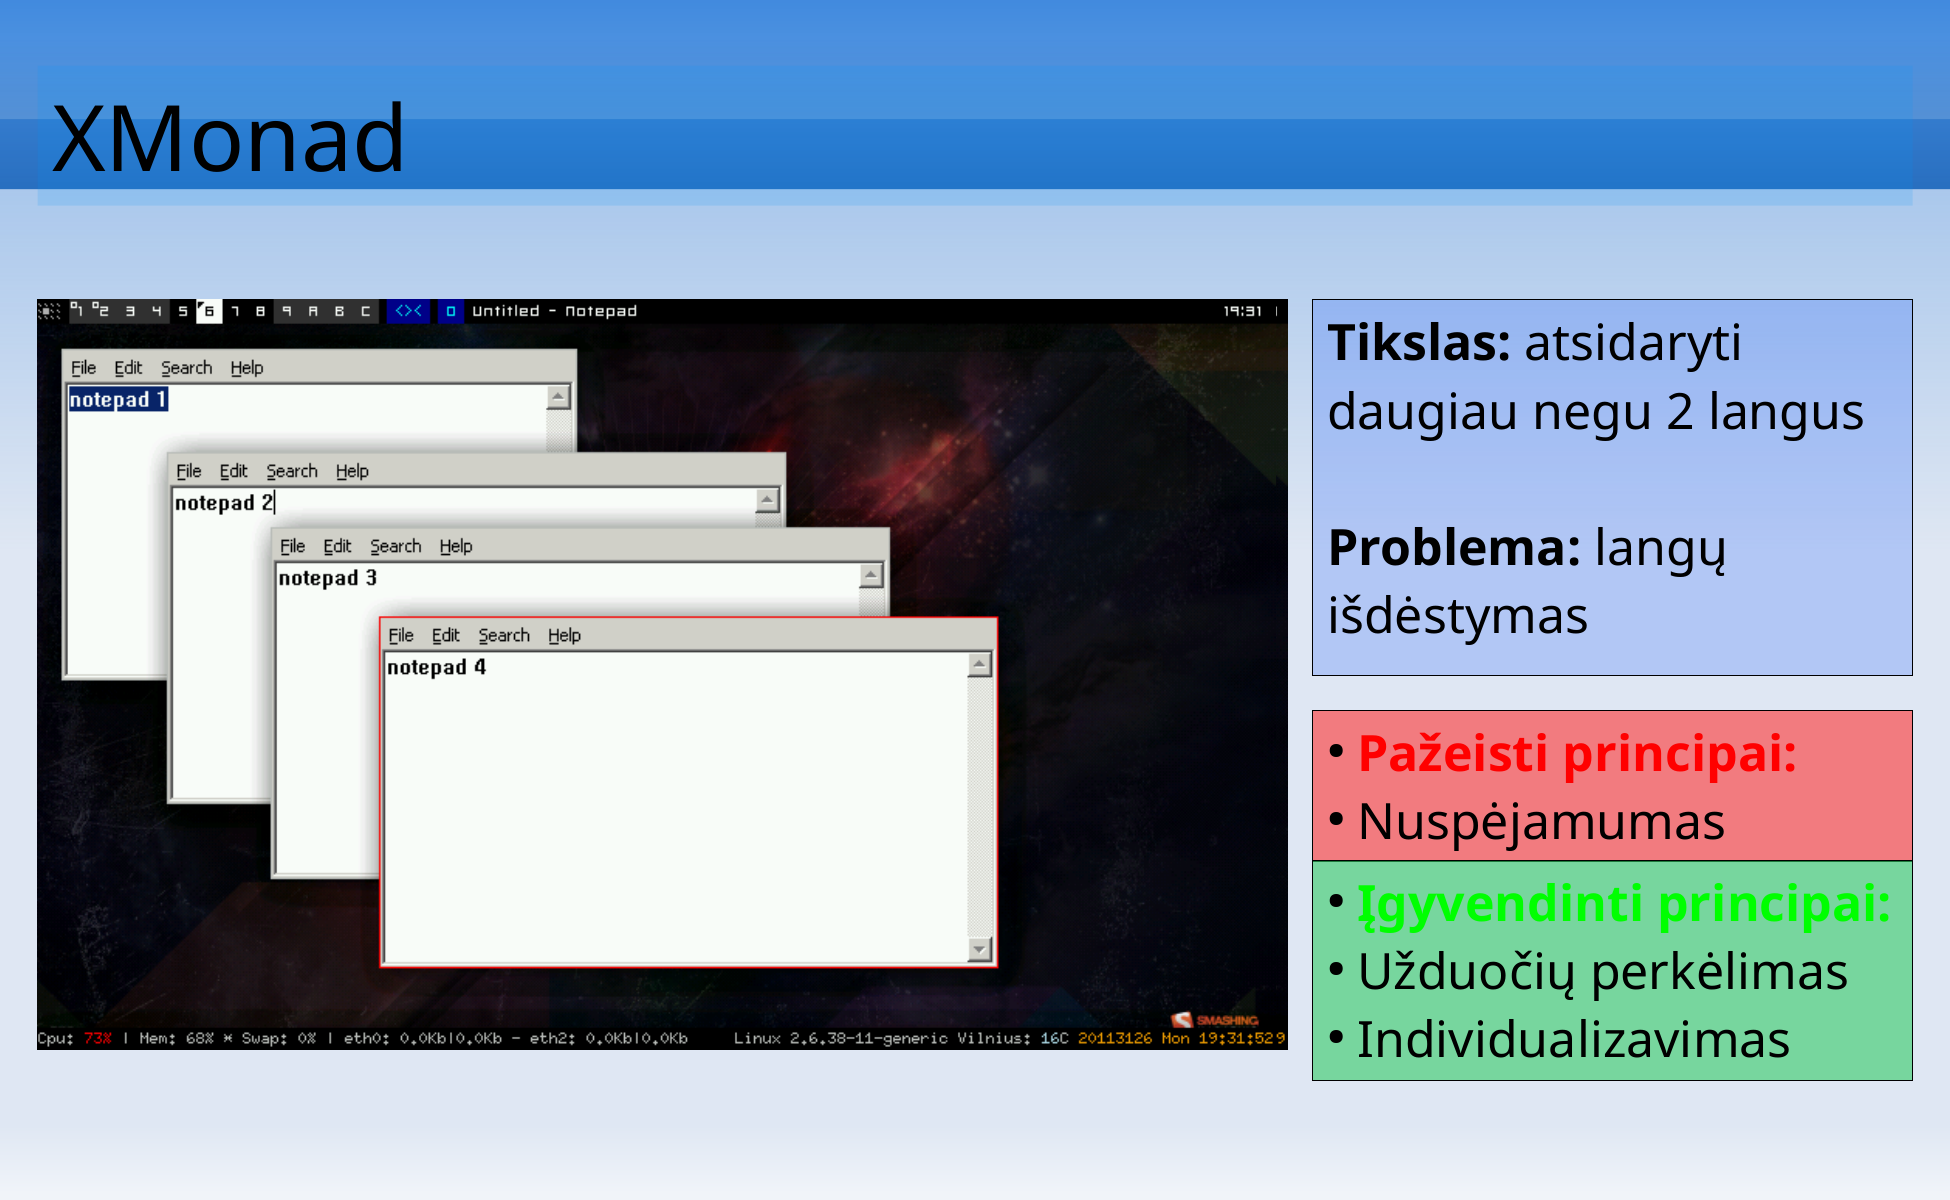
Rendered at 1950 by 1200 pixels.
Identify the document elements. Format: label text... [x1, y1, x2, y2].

text_box Tikslas: atsidaryti daugiau negu 2 langus Problema: langų išdėstymas [1312, 299, 1913, 676]
text_box Pažeisti principai: Nuspėjamumas [1312, 710, 1913, 860]
picture [0, 0, 1950, 1200]
text_box Įgyvendinti principai: Užduočių perkėlimas Individualizavimas [1312, 860, 1913, 1051]
text_box XMonad [37, 65, 1913, 188]
